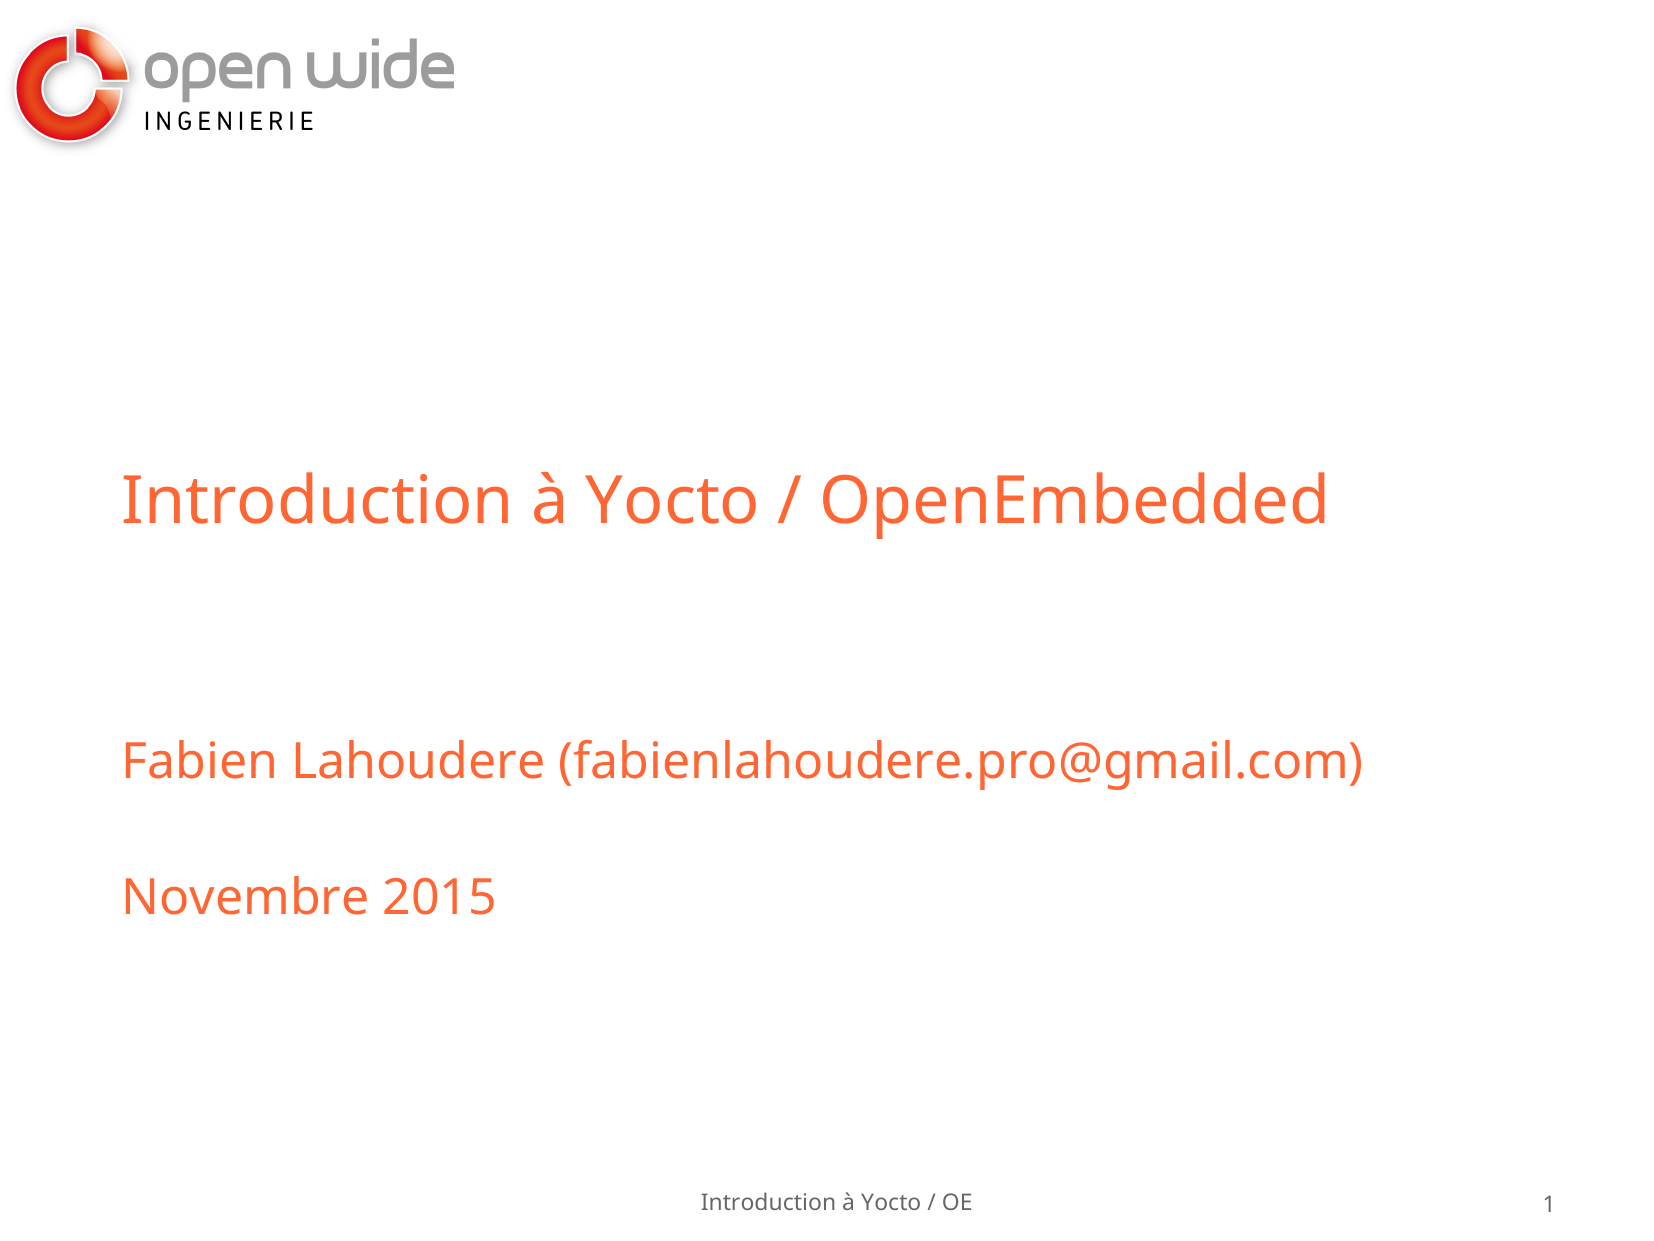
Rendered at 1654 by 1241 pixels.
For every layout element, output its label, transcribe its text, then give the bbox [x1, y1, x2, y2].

picture [0, 0, 454, 161]
text_box Introduction à Yocto / OpenEmbedded Fabien Lahoudere (fabienlahoudere.pro@gmail.com) Novembre 2015 [121, 273, 1534, 1109]
